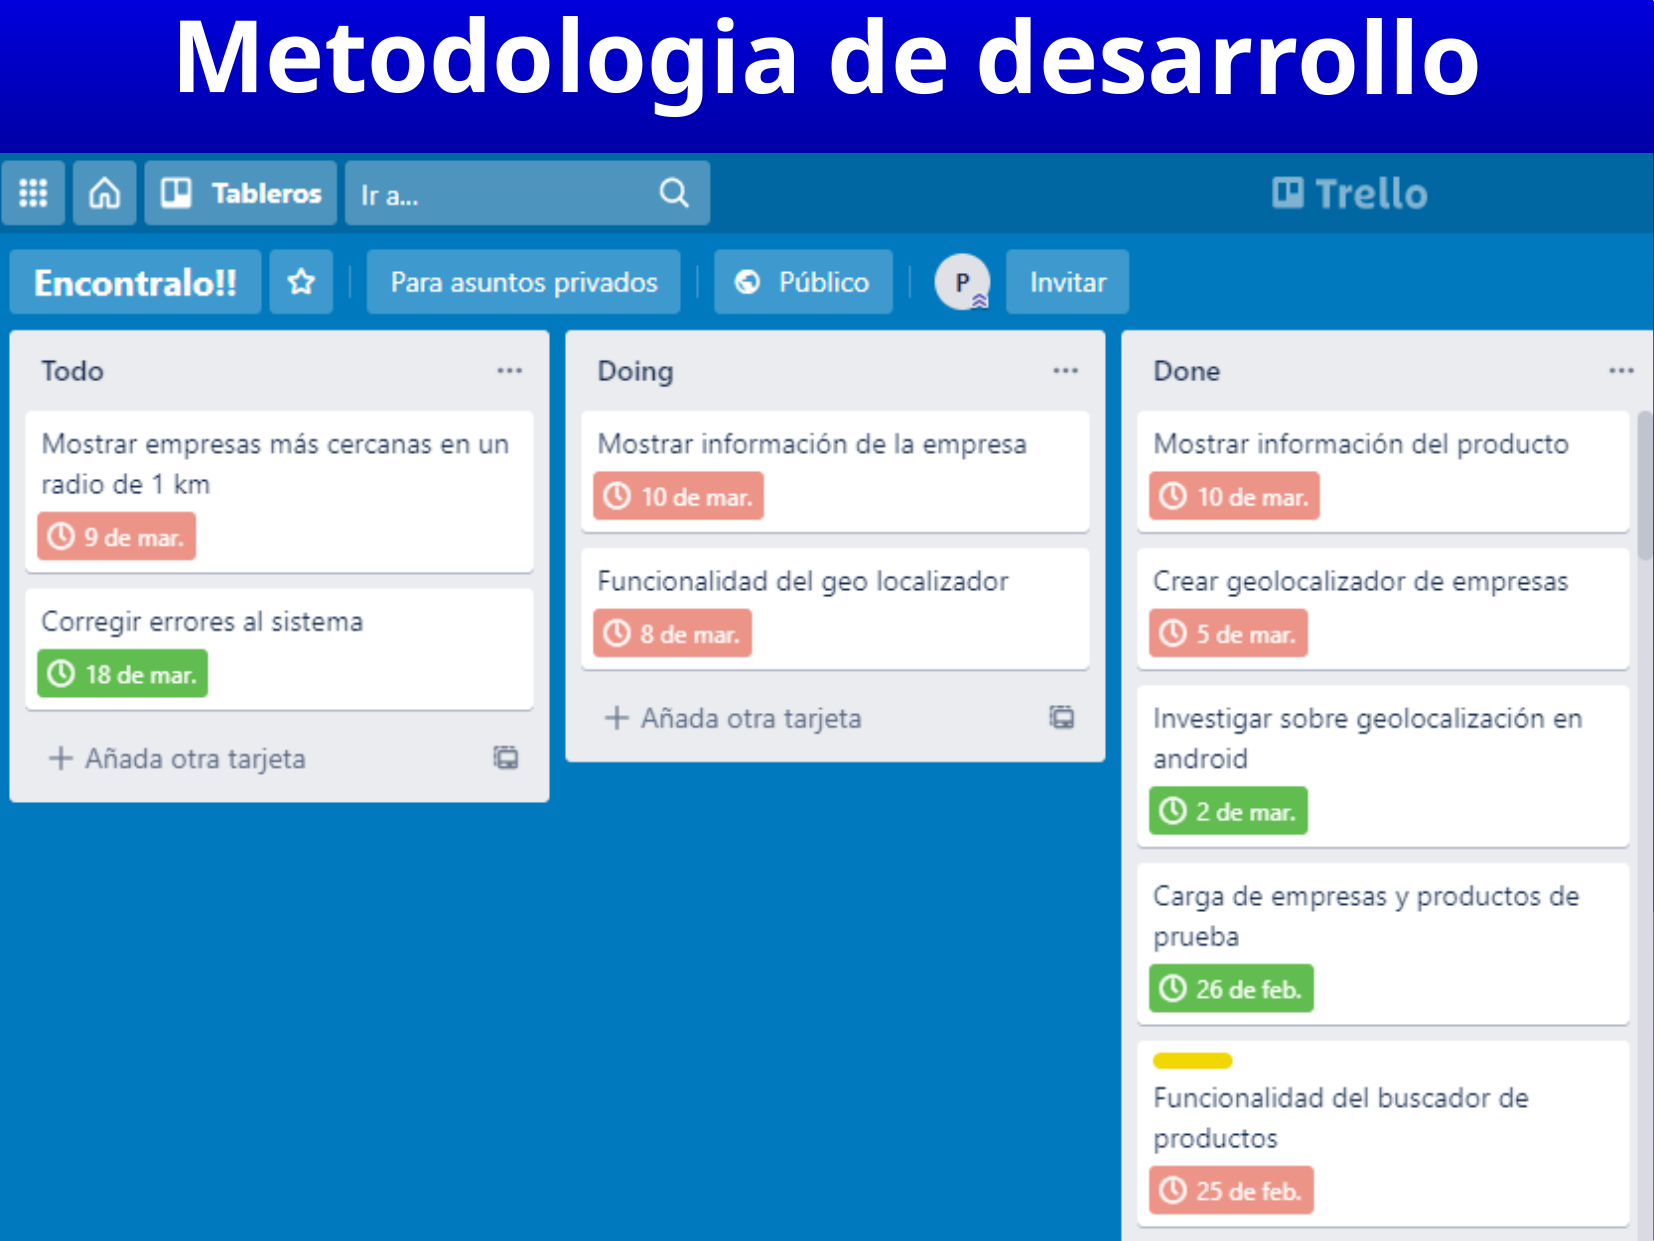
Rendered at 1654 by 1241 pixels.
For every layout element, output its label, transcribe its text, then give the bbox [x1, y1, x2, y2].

text_box Metodologia de desarrollo Kanban [0, 0, 1654, 153]
picture [0, 153, 1654, 1241]
